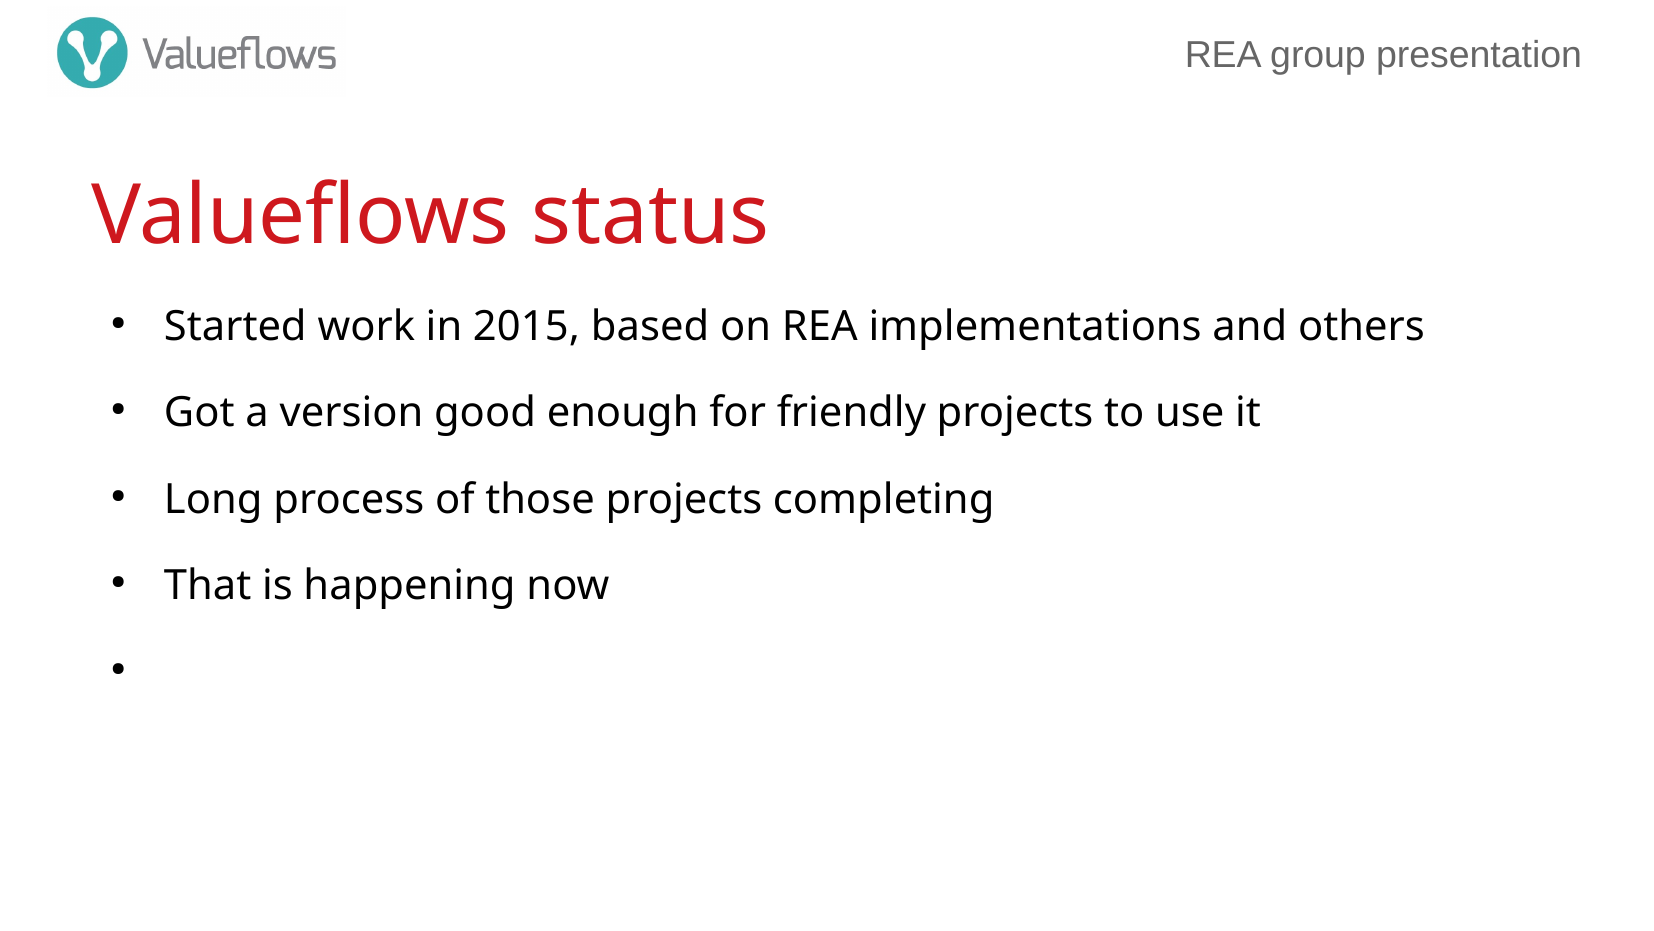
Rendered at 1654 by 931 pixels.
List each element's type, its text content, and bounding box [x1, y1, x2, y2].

text_box Valueflows status [76, 147, 1007, 246]
text_box REA group presentation [1170, 26, 1630, 126]
picture [47, 6, 346, 97]
list Started work in 2015, based on REA implementations and others Got a version good enough for friendly projects to use it Long process of those projects completing That is happening now [93, 295, 1559, 858]
